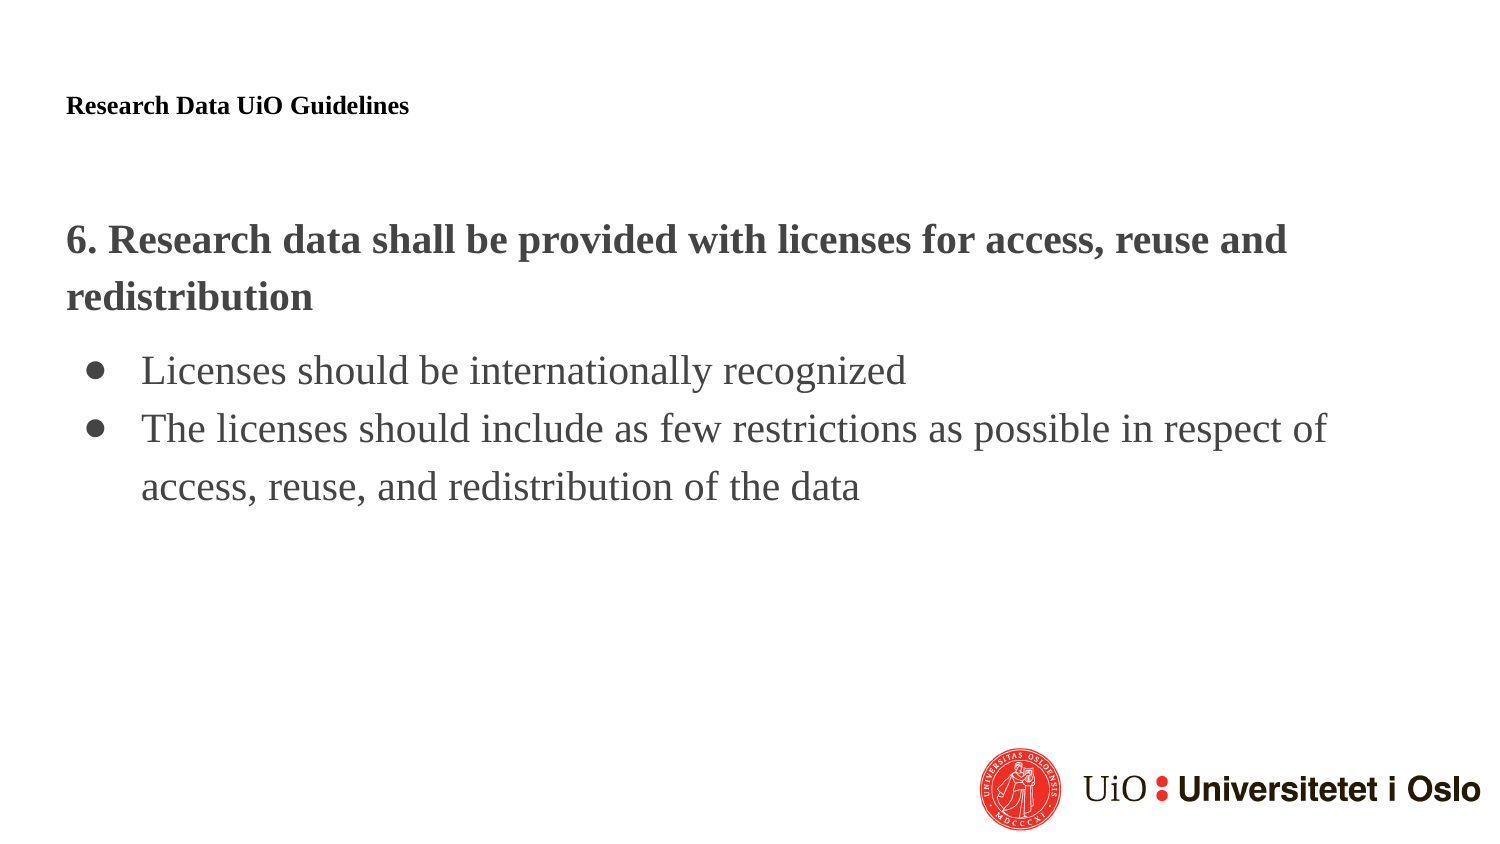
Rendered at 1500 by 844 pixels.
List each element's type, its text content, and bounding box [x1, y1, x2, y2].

list 6. Research data shall be provided with licenses for access, reuse and redistribution Licenses should be internationally recognized The licenses should include as few restrictions as possible in respect of access, reuse, and redistribution of the data [51, 189, 1449, 750]
title Research Data UiO Guidelines [51, 72, 1449, 167]
picture [970, 742, 1500, 837]
